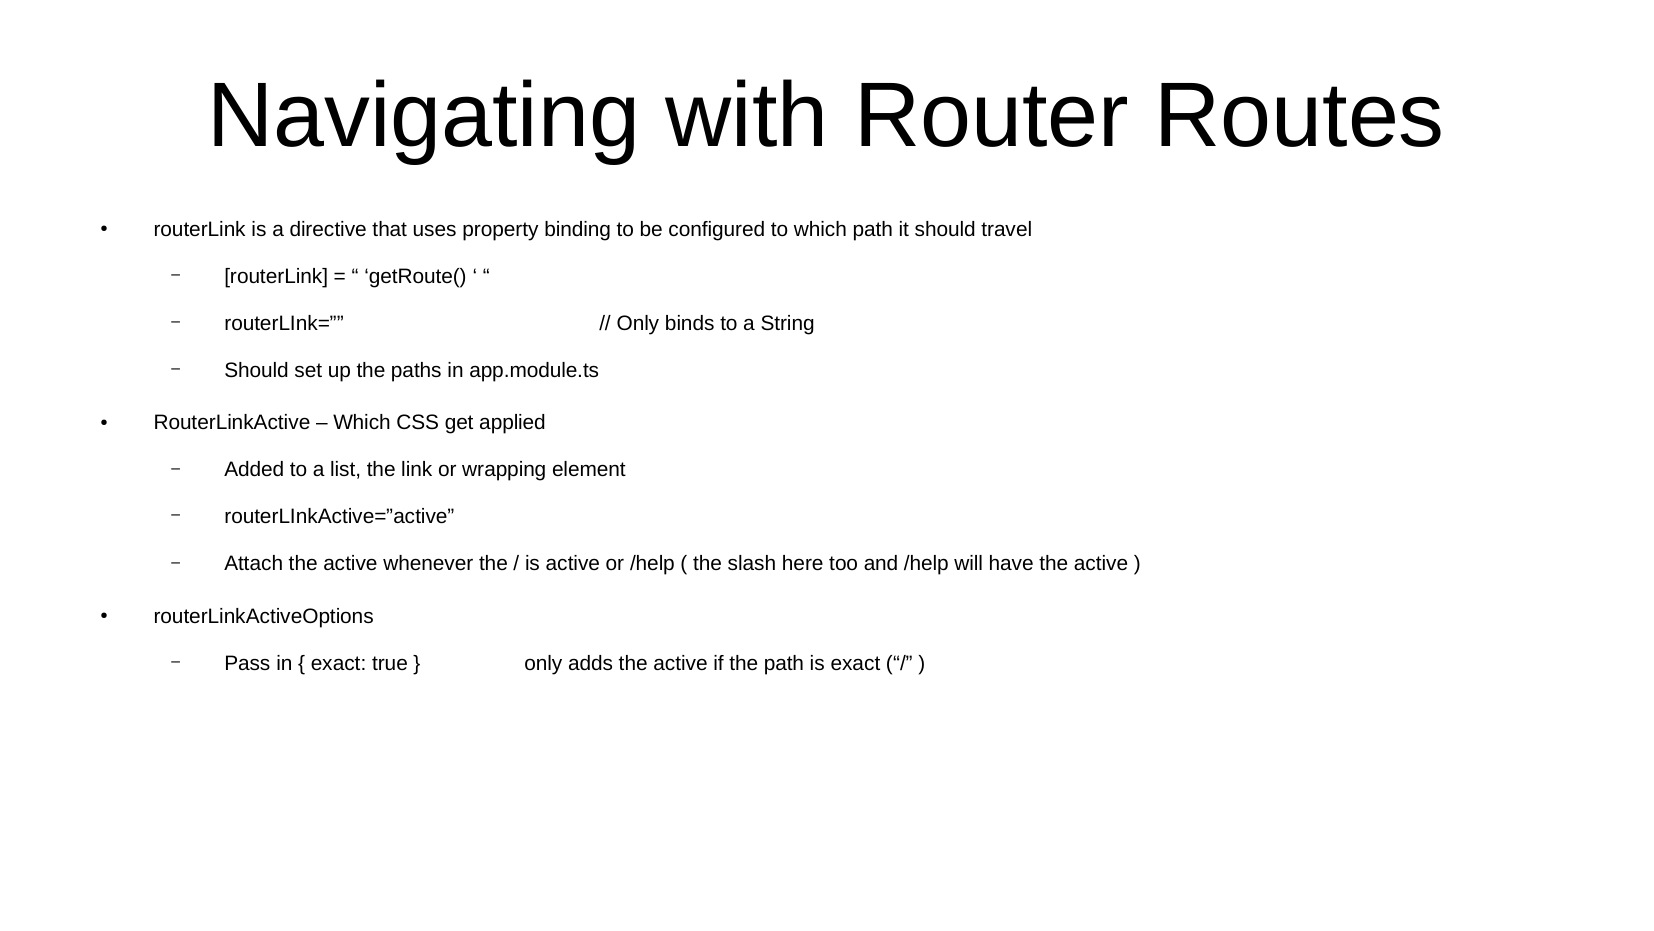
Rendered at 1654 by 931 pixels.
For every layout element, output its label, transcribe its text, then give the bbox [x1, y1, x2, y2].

list routerLink is a directive that uses property binding to be configured to which path it should travel [routerLink] = “ ‘getRoute() ‘ “ routerLInk=”” // Only binds to a String Should set up the paths in app.module.ts RouterLinkActive – Which CSS get applied Added to a list, the link or wrapping element routerLInkActive=”active” Attach the active whenever the / is active or /help ( the slash here too and /help will have the active ) routerLinkActiveOptions Pass in { exact: true } only adds the active if the path is exact (“/” ) [82, 217, 1621, 901]
title Navigating with Router Routes [82, 37, 1571, 193]
